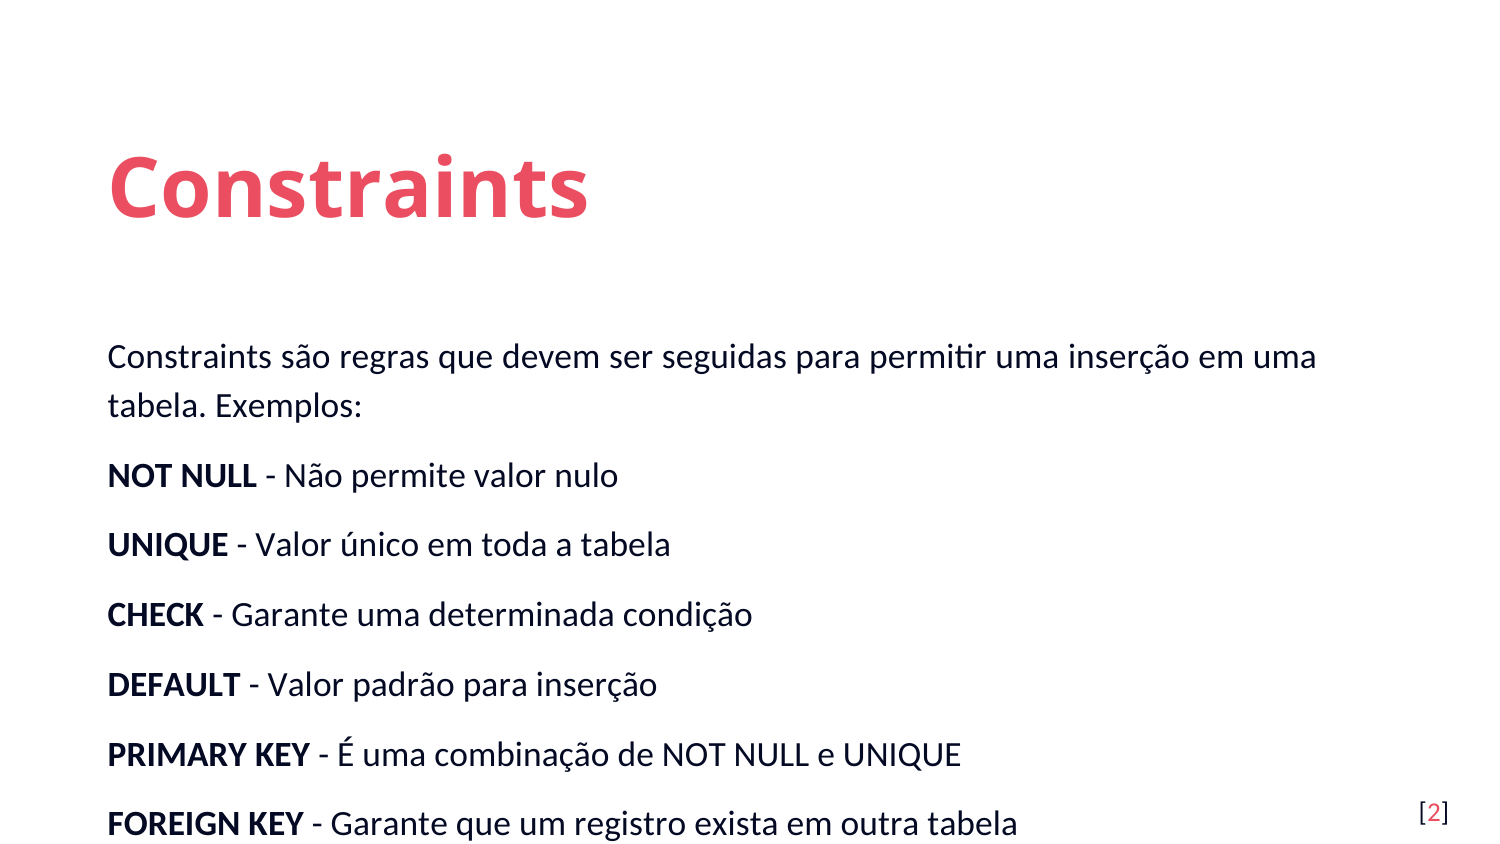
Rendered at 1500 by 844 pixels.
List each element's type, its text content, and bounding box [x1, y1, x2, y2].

slide_number [‹#›] [1403, 779, 1494, 844]
text_box Constraints são regras que devem ser seguidas para permitir uma inserção em uma tabela. Exemplos: NOT NULL - Não permite valor nulo UNIQUE - Valor único em toda a tabela CHECK - Garante uma determinada condição DEFAULT - Valor padrão para inserção PRIMARY KEY - É uma combinação de NOT NULL e UNIQUE FOREIGN KEY - Garante que um registro exista em outra tabela [92, 311, 1408, 793]
text_box Constraints [92, 104, 1408, 243]
